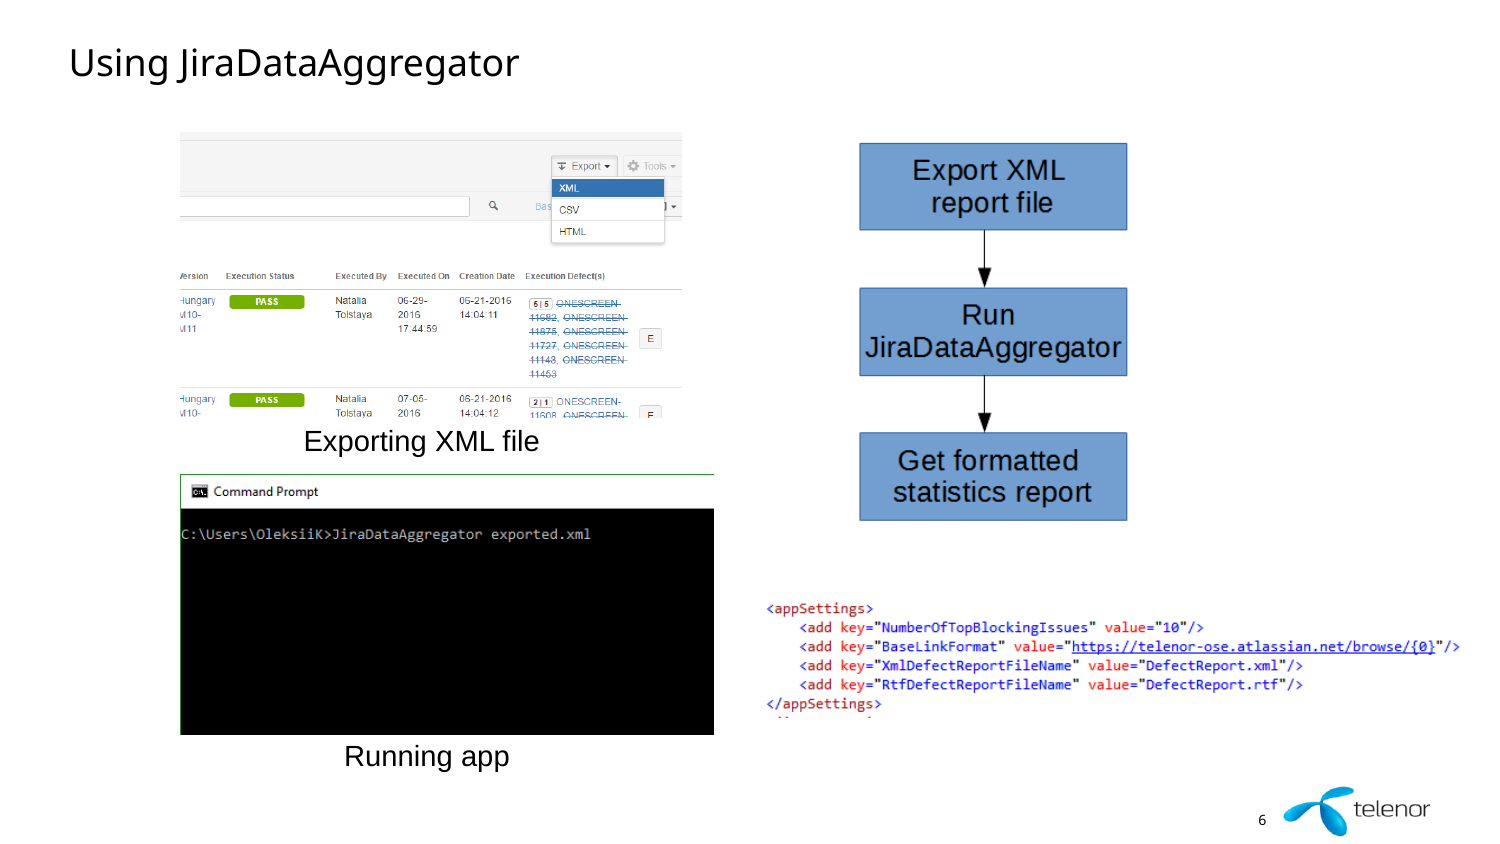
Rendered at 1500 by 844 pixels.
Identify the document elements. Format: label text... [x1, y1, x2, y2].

title Using JiraDataAggregator [68, 39, 1430, 85]
picture [855, 134, 1133, 531]
text_box Exporting XML file [288, 417, 556, 466]
picture [765, 599, 1479, 718]
picture [180, 474, 714, 736]
picture [180, 132, 683, 418]
text_box Running app [329, 736, 526, 781]
picture [1277, 782, 1430, 844]
